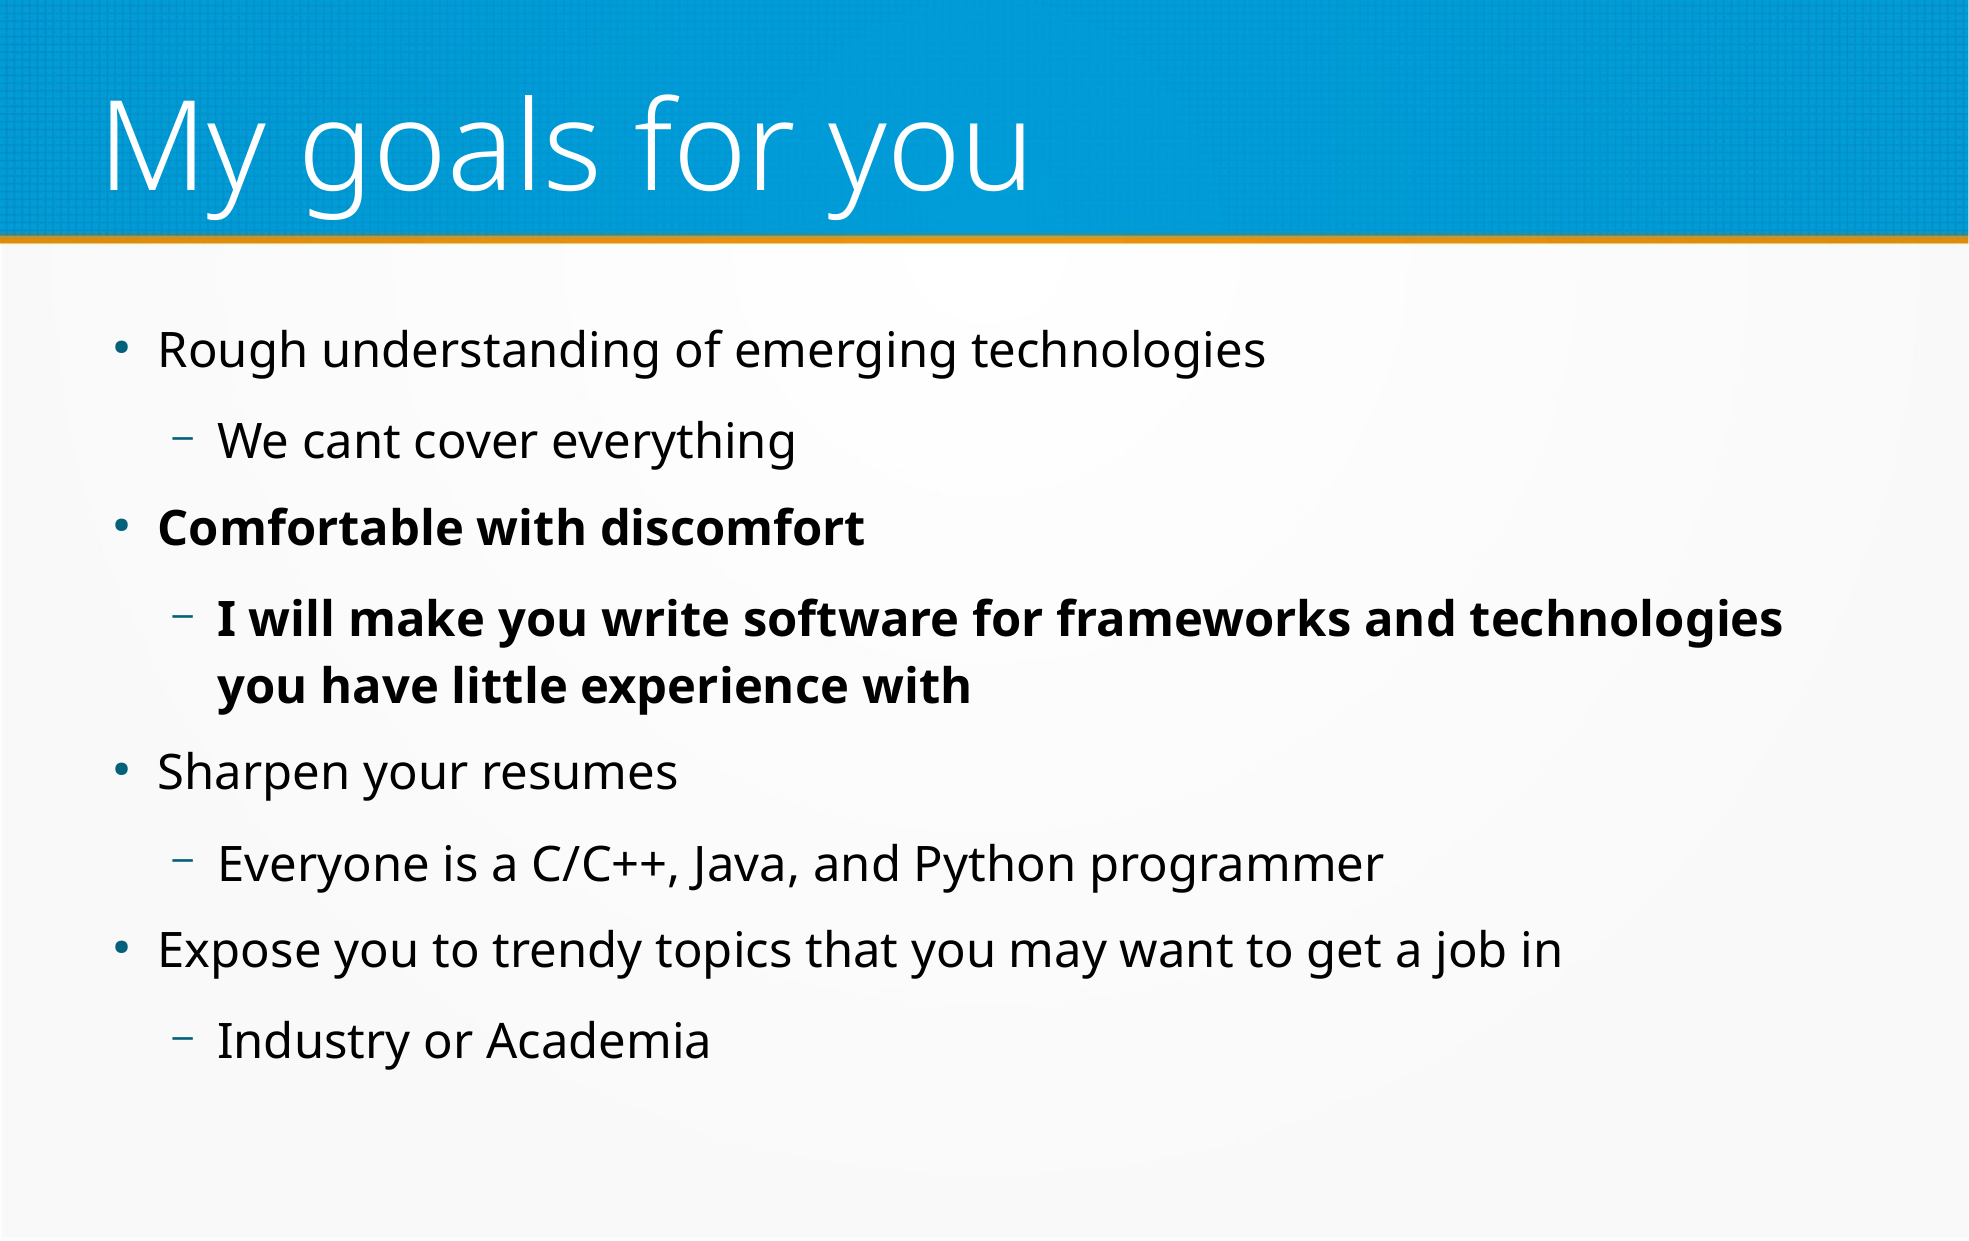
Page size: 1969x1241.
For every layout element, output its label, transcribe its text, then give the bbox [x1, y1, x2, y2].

title My goals for you [98, 19, 1870, 227]
picture [0, 233, 1969, 1241]
list Rough understanding of emerging technologies We cant cover everything Comfortable with discomfort I will make you write software for frameworks and technologies you have little experience with Sharpen your resumes Everyone is a C/C++, Java, and Python programmer Expose you to trendy topics that you may want to get a job in Industry or Academia [98, 315, 1861, 1081]
